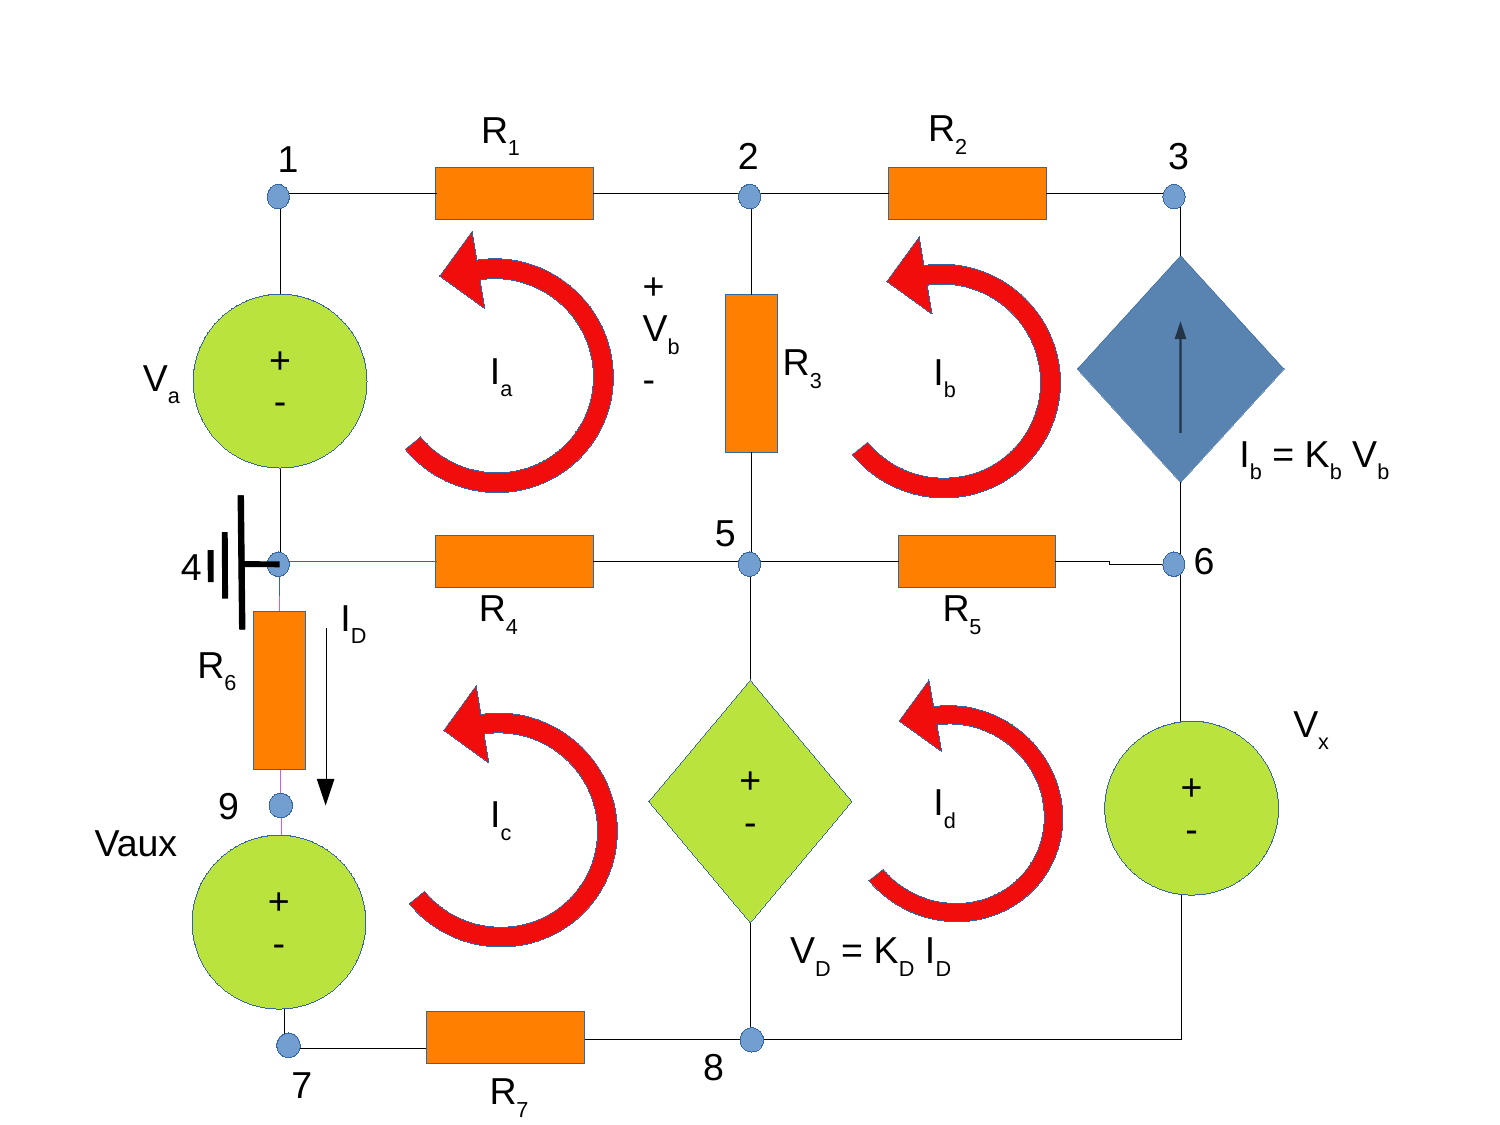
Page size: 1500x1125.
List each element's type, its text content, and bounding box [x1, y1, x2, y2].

text_box 1 [262, 131, 373, 237]
text_box + - [648, 679, 852, 923]
text_box Ib = Kb Vb [1224, 425, 1500, 531]
text_box 3 [1153, 127, 1263, 234]
text_box R7 [474, 1064, 585, 1125]
text_box Va [128, 349, 235, 455]
text_box 9 [203, 778, 254, 836]
text_box + Vb - [627, 258, 735, 498]
text_box Ib [918, 344, 1002, 450]
text_box R6 [182, 636, 253, 742]
text_box [868, 679, 1063, 922]
text_box [738, 185, 761, 209]
text_box [1162, 551, 1178, 577]
text_box 5 [699, 505, 751, 568]
text_box + - [1104, 721, 1279, 896]
text_box Vaux [79, 814, 193, 920]
text_box Vx [1278, 696, 1385, 802]
text_box [898, 535, 1056, 588]
text_box R5 [927, 580, 1038, 686]
text_box [1077, 255, 1285, 483]
text_box + - [192, 835, 366, 1010]
text_box [276, 1032, 301, 1058]
text_box R4 [464, 580, 574, 686]
text_box [852, 236, 1061, 498]
text_box 6 [1178, 533, 1289, 639]
text_box [405, 231, 614, 493]
text_box R3 [768, 334, 878, 440]
text_box [435, 535, 594, 588]
text_box + - [199, 294, 368, 469]
text_box R1 [466, 102, 576, 208]
text_box [1162, 184, 1186, 209]
text_box [426, 1011, 585, 1064]
text_box [269, 793, 293, 818]
text_box [739, 552, 761, 577]
text_box 4 [166, 539, 226, 597]
text_box [409, 685, 618, 947]
text_box 2 [723, 127, 774, 185]
text_box Ia [475, 342, 577, 461]
text_box R2 [913, 100, 1024, 206]
text_box [740, 1027, 764, 1053]
text_box [267, 551, 290, 577]
text_box [253, 611, 306, 770]
text_box [888, 167, 1047, 220]
text_box Ic [475, 786, 557, 892]
text_box [435, 167, 594, 220]
text_box [735, 294, 778, 453]
text_box ID [325, 589, 408, 695]
text_box VD = KD ID [775, 922, 1075, 1028]
text_box Id [918, 774, 1002, 880]
text_box 8 [688, 1040, 739, 1096]
text_box 7 [276, 1057, 387, 1125]
text_box [267, 184, 290, 209]
